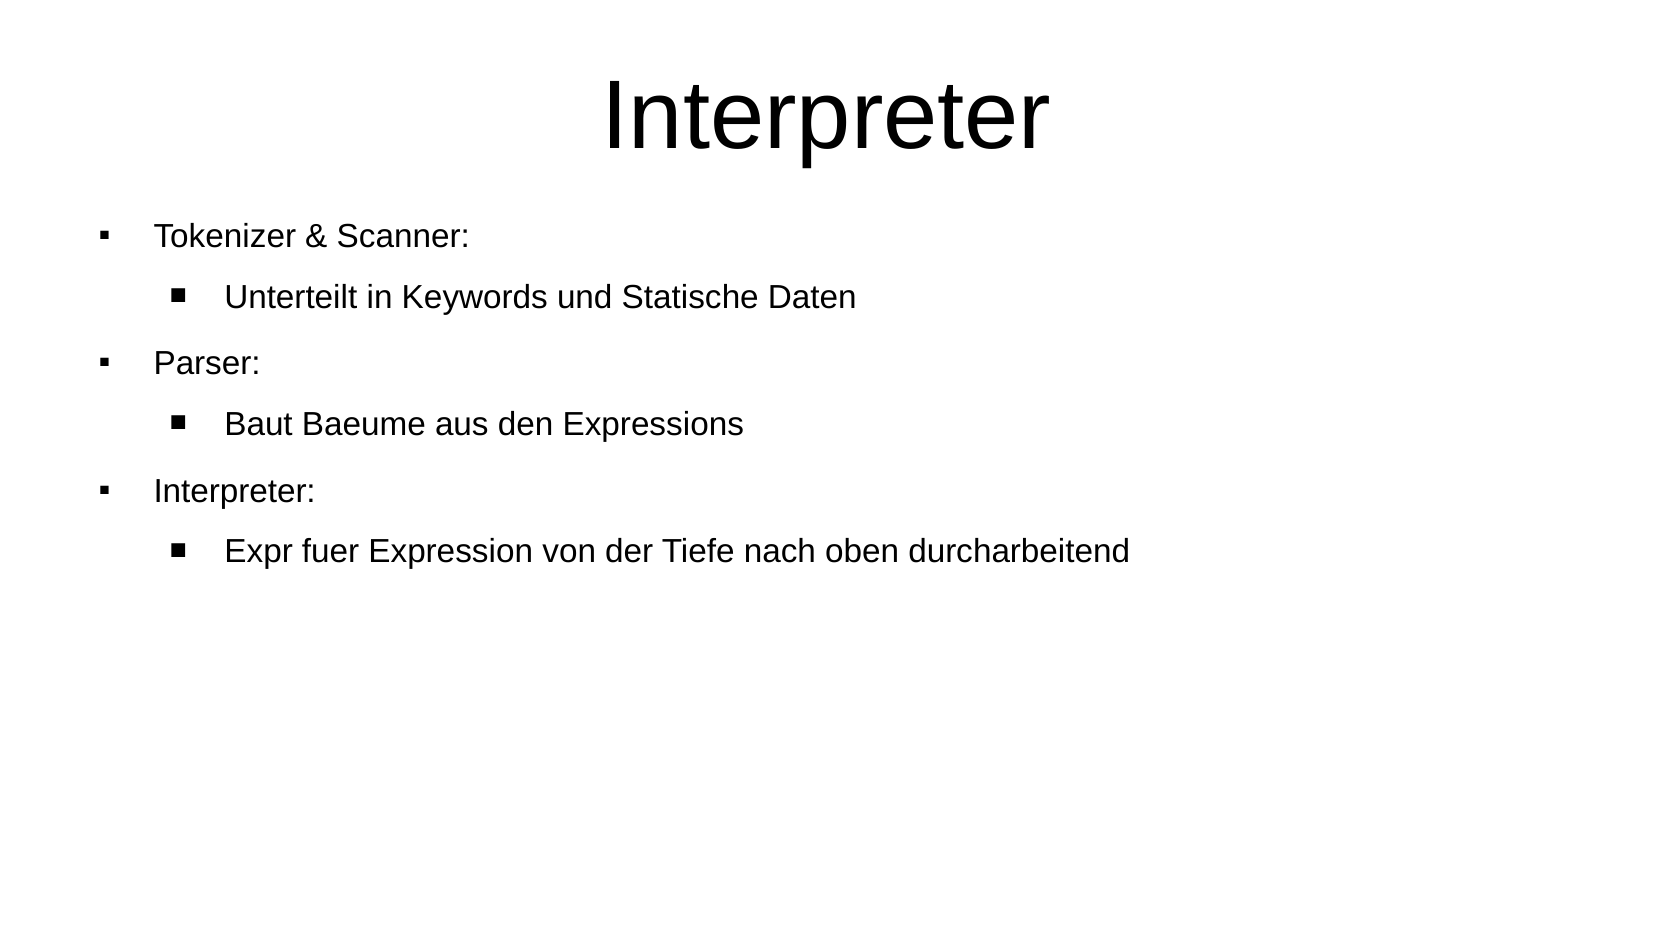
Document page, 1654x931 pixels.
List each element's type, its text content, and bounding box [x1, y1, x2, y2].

list Tokenizer & Scanner: Unterteilt in Keywords und Statische Daten Parser: Baut Baeume aus den Expressions Interpreter: Expr fuer Expression von der Tiefe nach oben durcharbeitend [82, 217, 1571, 758]
title Interpreter [82, 37, 1571, 193]
